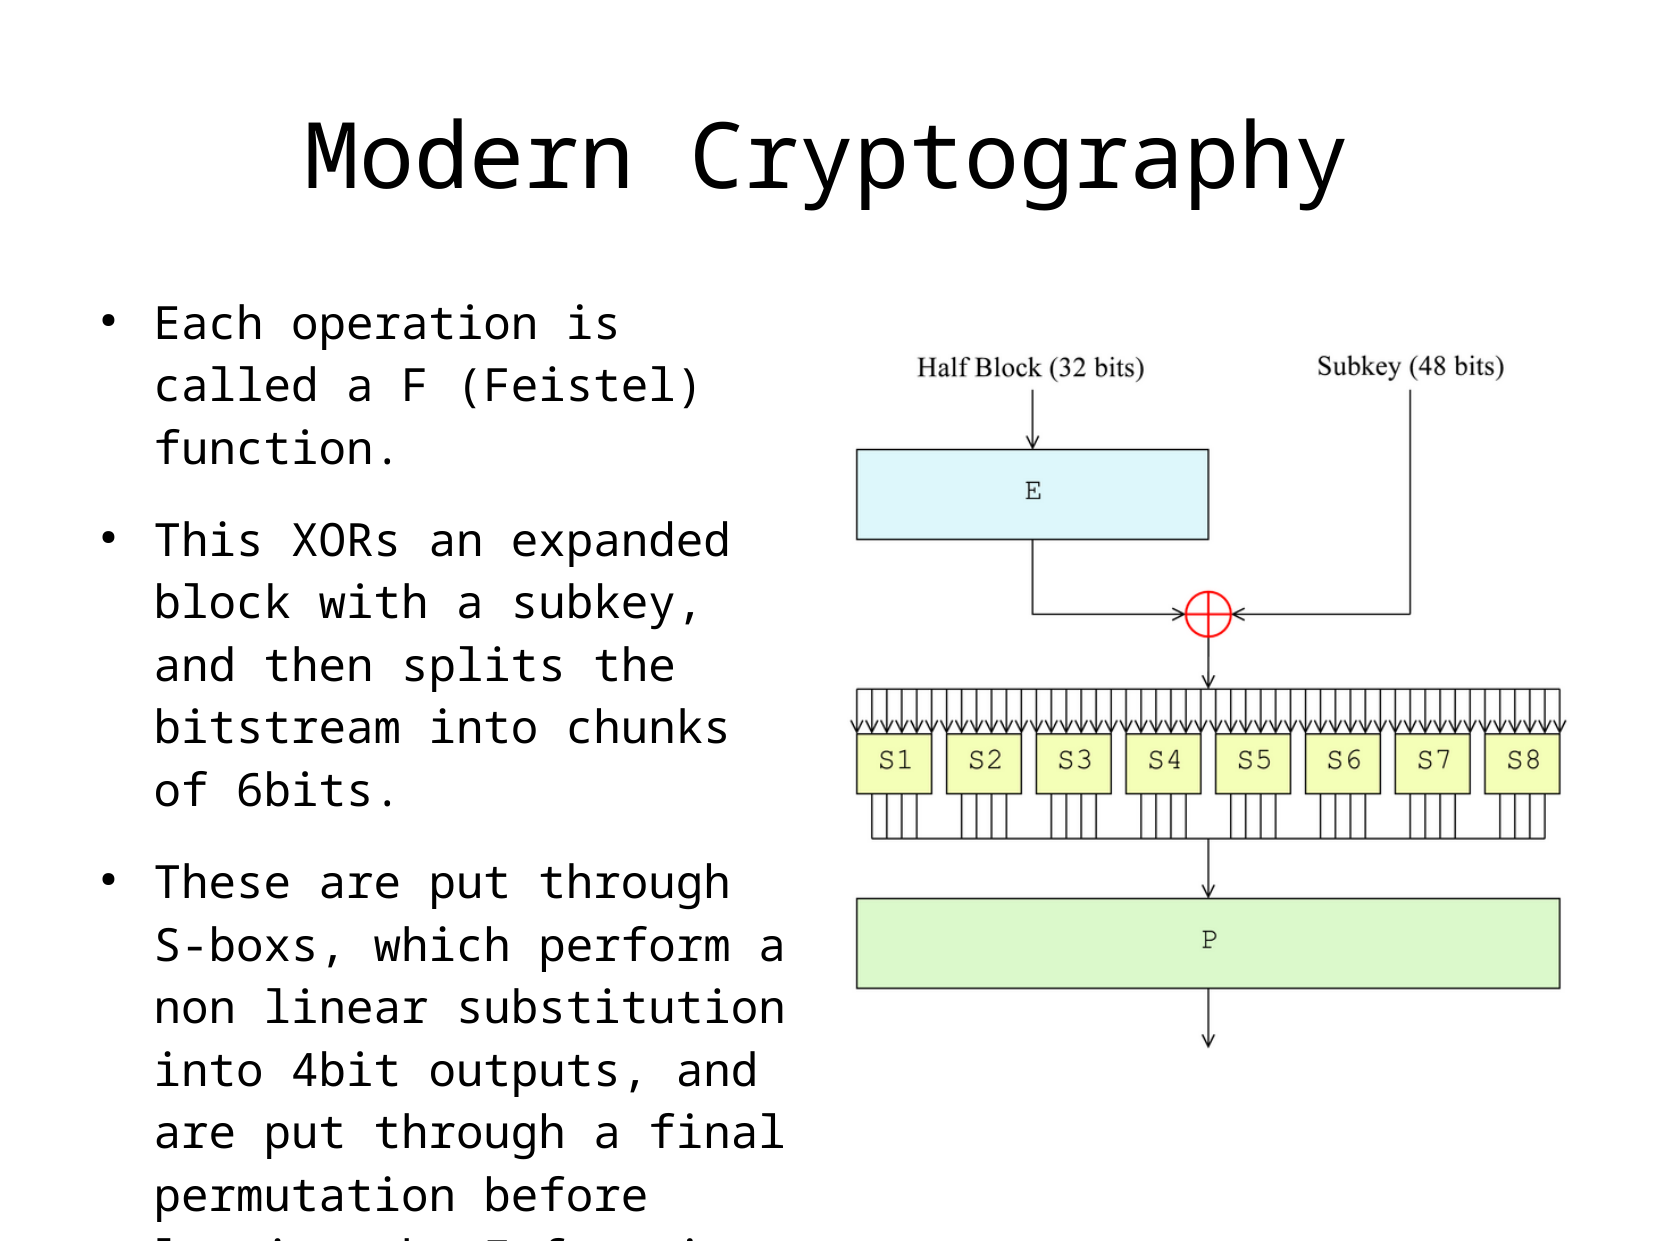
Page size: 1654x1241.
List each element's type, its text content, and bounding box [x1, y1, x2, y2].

list Each operation is called a F (Feistel) function. This XORs an expanded block with a subkey, and then splits the bitstream into chunks of 6bits. These are put through S-boxs, which perform a non linear substitution into 4bit outputs, and are put through a final permutation before leaving the F function. [82, 290, 809, 1109]
picture [0, 0, 1654, 1241]
title Modern Cryptography [82, 56, 1571, 250]
